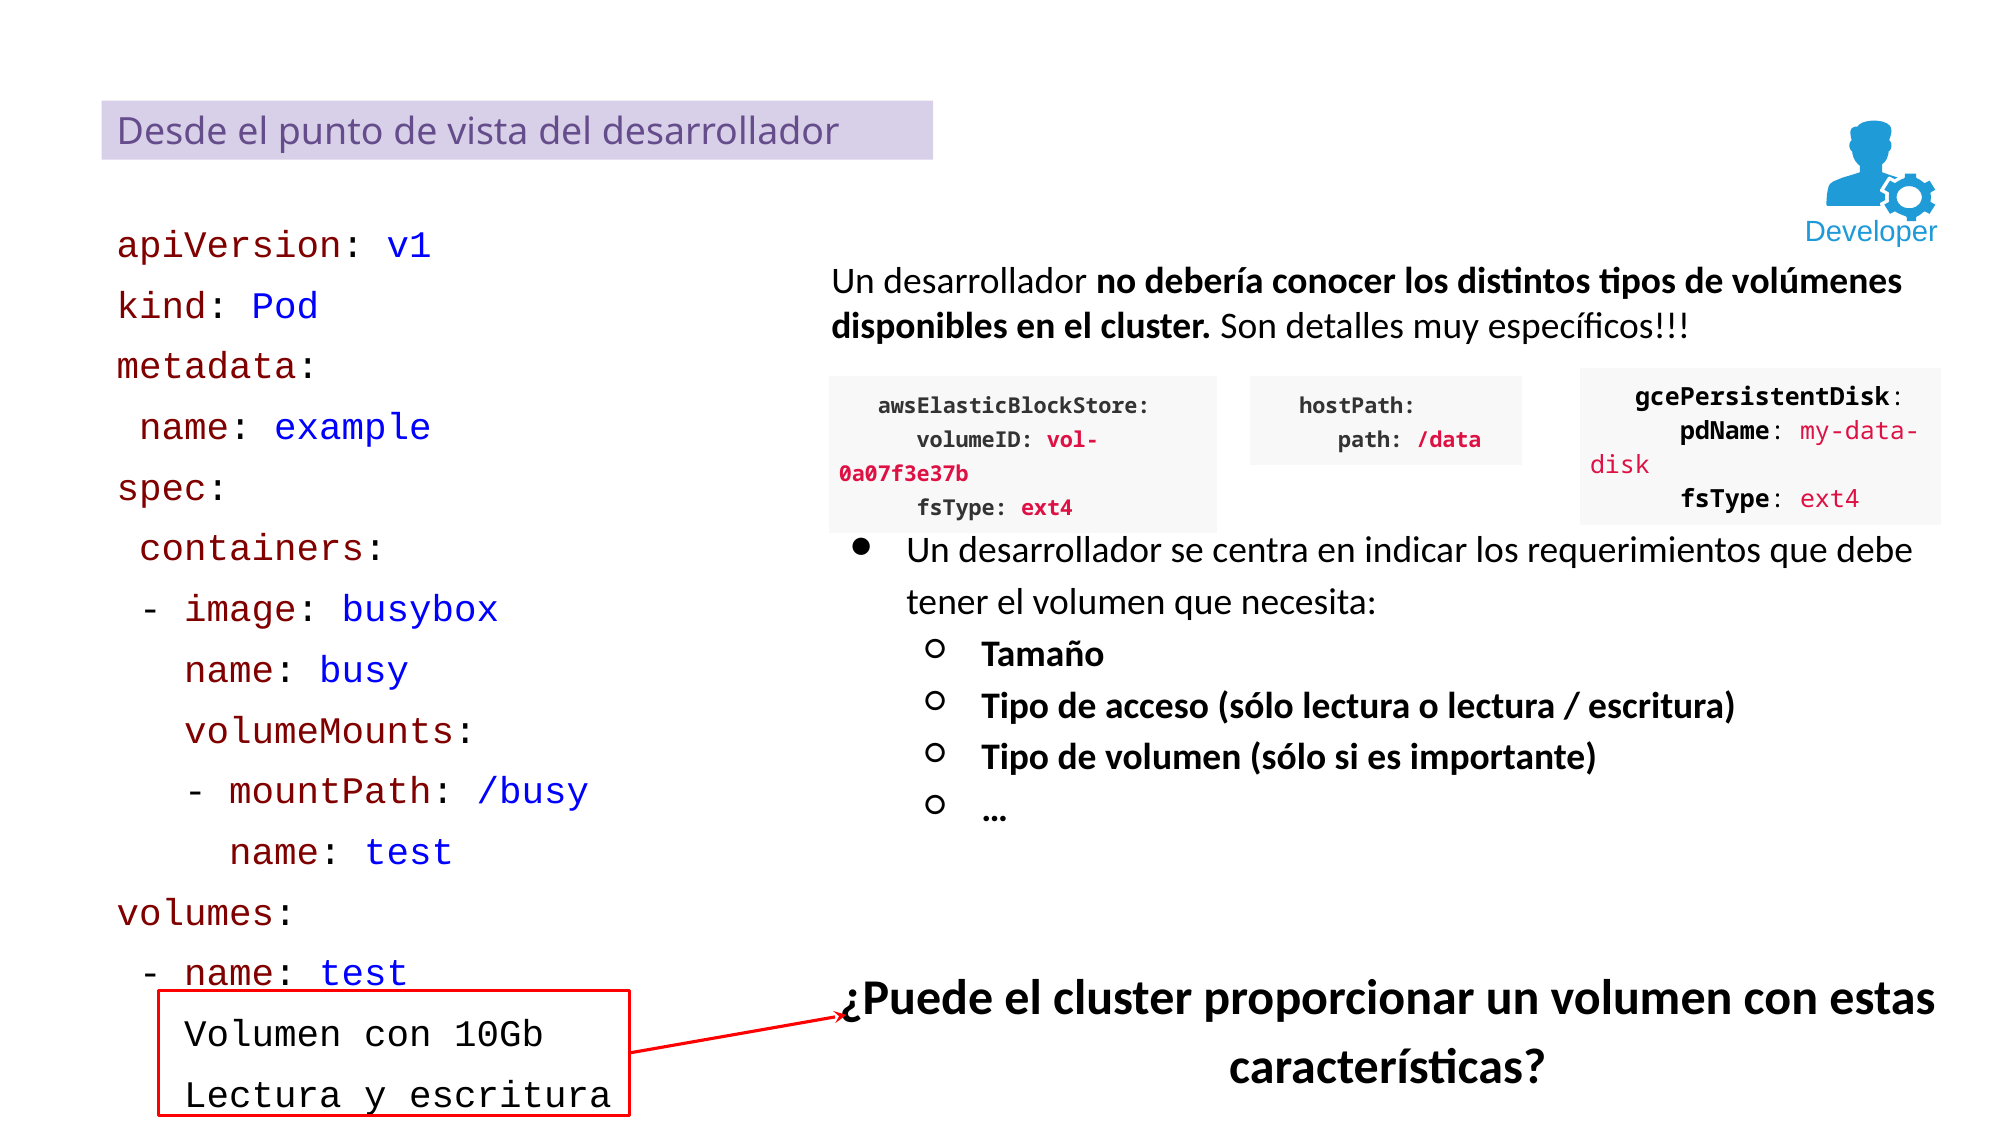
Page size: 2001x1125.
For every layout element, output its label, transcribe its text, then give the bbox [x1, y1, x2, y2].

table_header hostPath: path: /data [1250, 376, 1522, 465]
text_box apiVersion: v1 kind: Pod metadata: name: example spec: containers: - image: busybox name: busy volumeMounts: - mountPath: /busy name: test volumes: - name: test Volumen con 10Gb Lectura y escritura [101, 196, 1789, 409]
table_header awsElasticBlockStore: volumeID: vol-0a07f3e37b fsType: ext4 [829, 376, 1217, 533]
text_box Developer [1789, 196, 1960, 257]
text_box [1884, 173, 1936, 196]
text_box [1826, 120, 1898, 196]
text_box Desde el punto de vista del desarrollador [101, 100, 934, 160]
table_header gcePersistentDisk: pdName: my-data-disk fsType: ext4 [1580, 368, 1941, 525]
text_box Un desarrollador no debería conocer los distintos tipos de volúmenes disponibles en el cluster. Son detalles muy específicos!!! Un desarrollador se centra en indicar los requerimientos que debe tener el volumen que necesita: Tamaño Tipo de acceso (sólo lectura o lectura / escritura) Tipo de volumen (sólo si es importante) … ¿Puede el cluster proporcionar un volumen con estas características? [816, 241, 1960, 1070]
